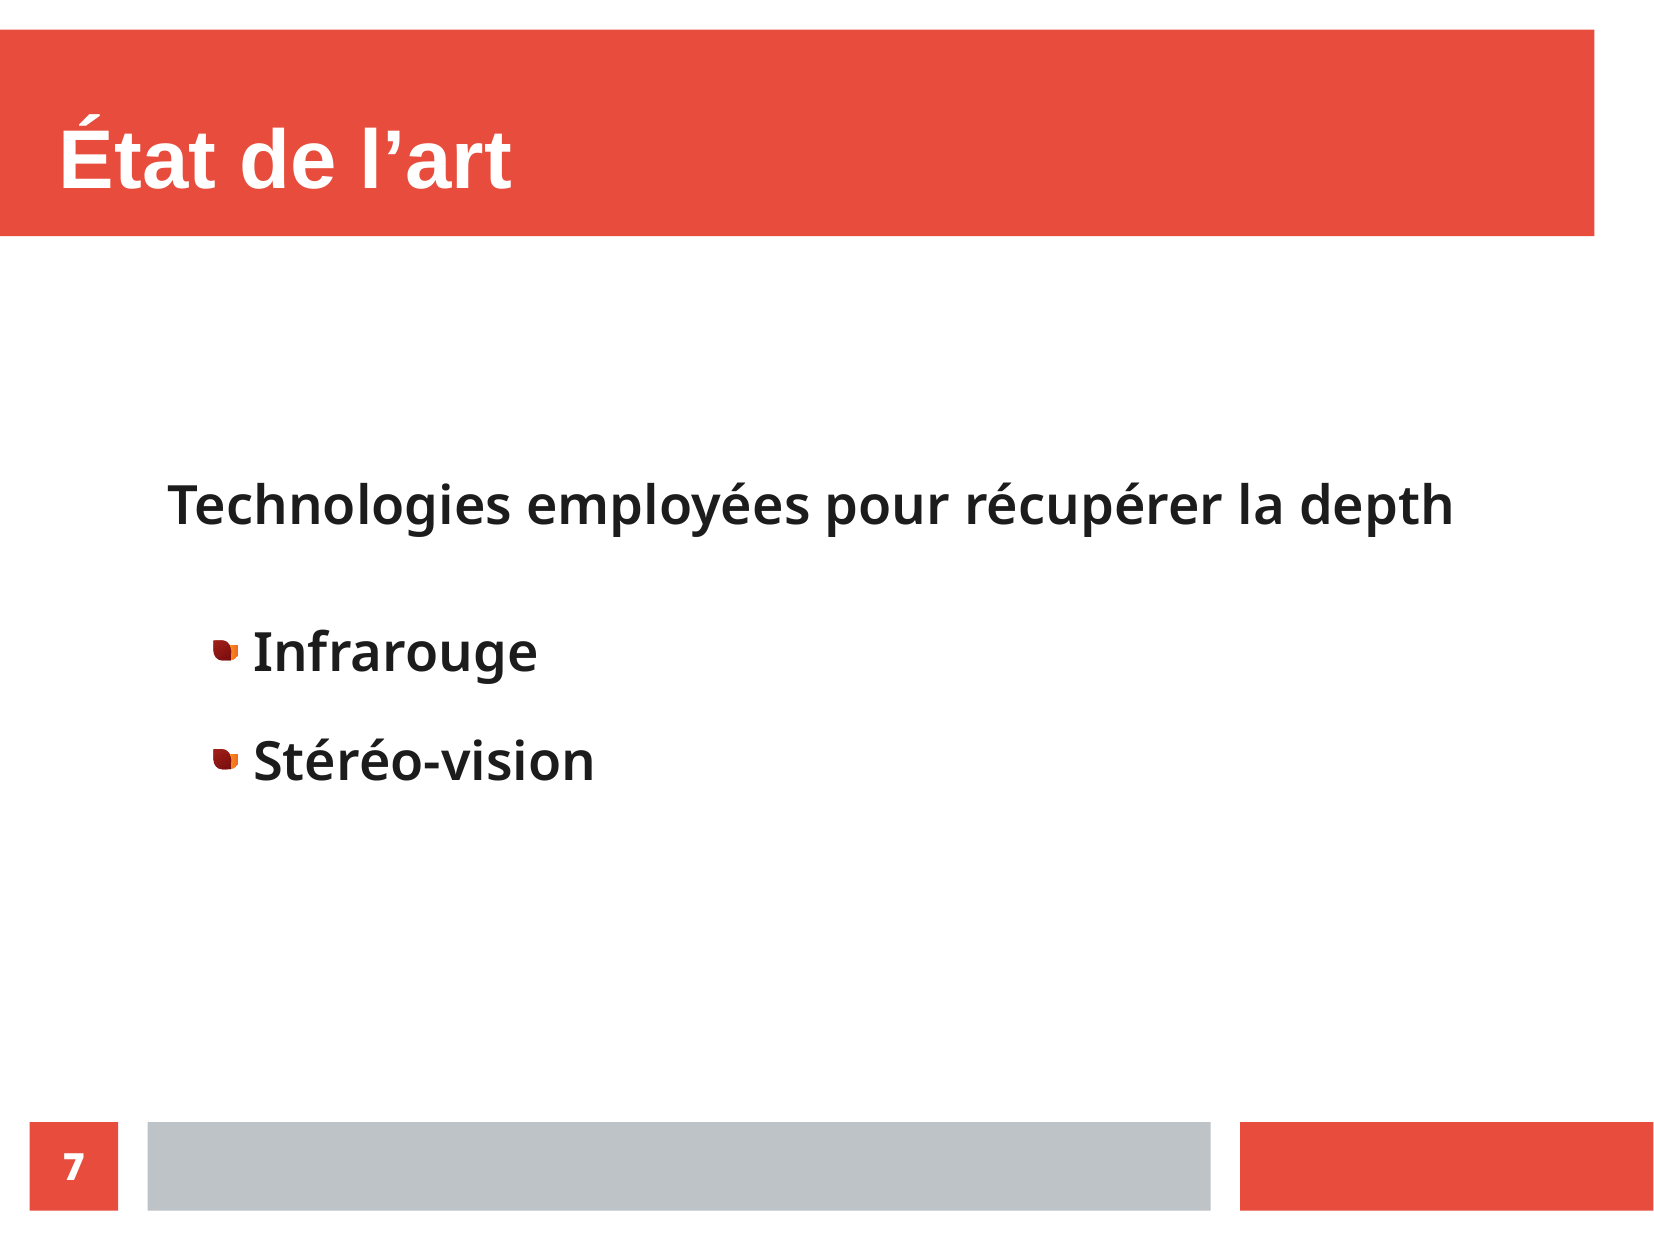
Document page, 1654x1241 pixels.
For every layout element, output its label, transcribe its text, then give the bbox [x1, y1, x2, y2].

list Technologies employées pour récupérer la depth [59, 466, 1565, 579]
list Infrarouge Stéréo-vision [212, 602, 1565, 851]
title État de l’art [59, 59, 1595, 207]
